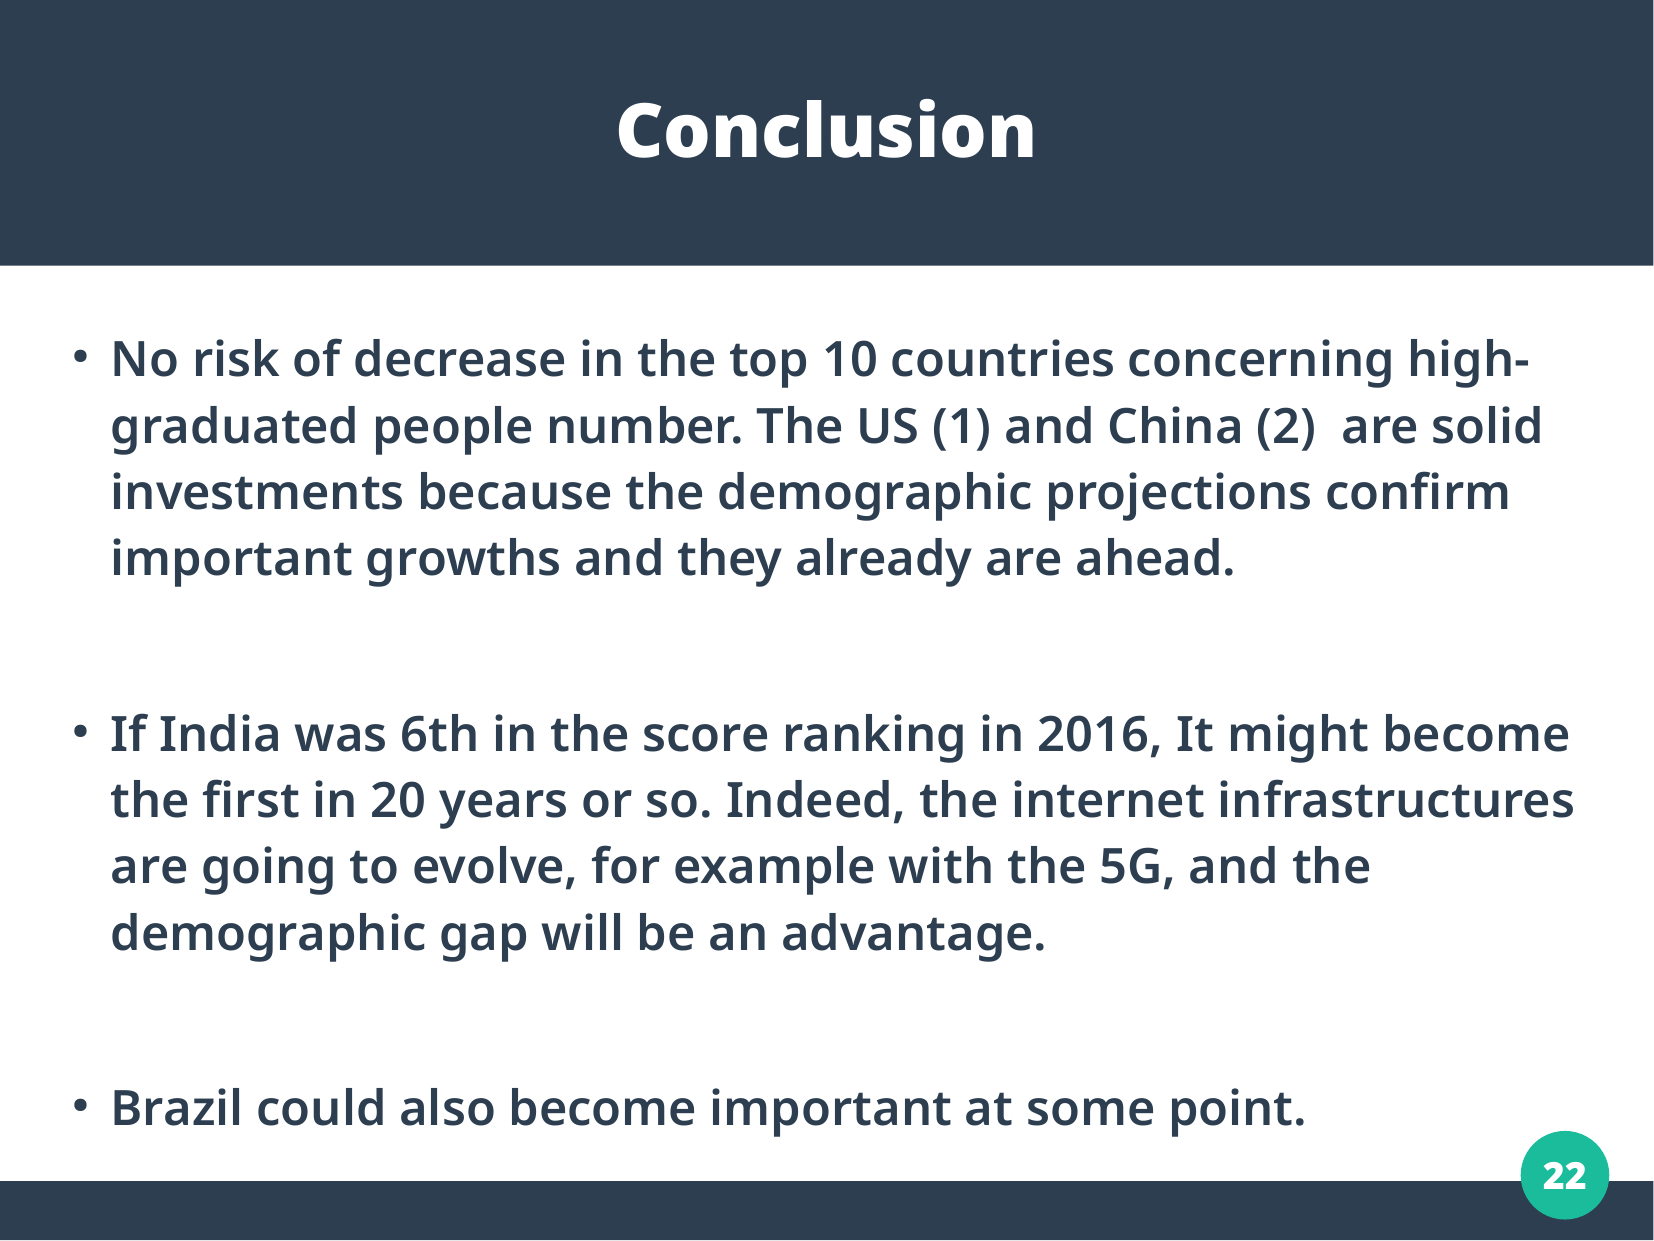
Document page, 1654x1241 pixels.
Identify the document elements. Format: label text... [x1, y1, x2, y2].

list No risk of decrease in the top 10 countries concerning high-graduated people number. The US (1) and China (2) are solid investments because the demographic projections confirm important growths and they already are ahead. If India was 6th in the score ranking in 2016, It might become the first in 20 years or so. Indeed, the internet infrastructures are going to evolve, for example with the 5G, and the demographic gap will be an advantage. Brazil could also become important at some point. [59, 324, 1595, 1152]
title Conclusion [59, 49, 1595, 207]
